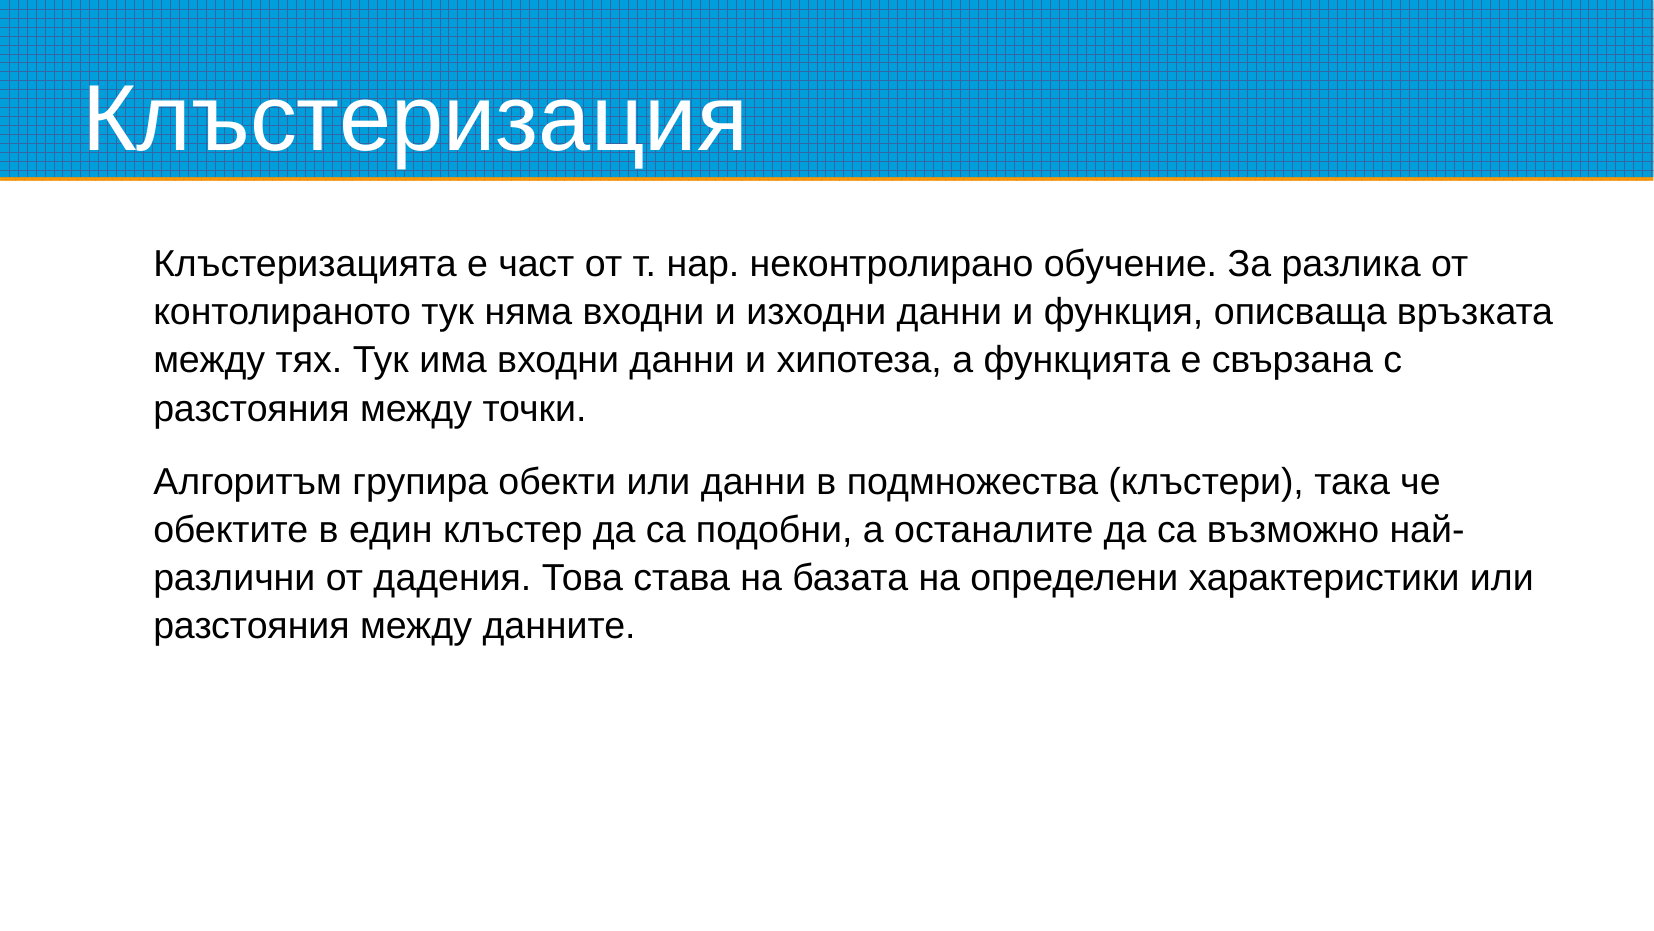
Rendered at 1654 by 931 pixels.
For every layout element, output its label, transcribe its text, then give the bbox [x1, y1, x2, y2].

title Клъстеризация [82, 14, 1571, 171]
list Клъстеризацията е част от т. нар. неконтролирано обучение. За разлика от контолираното тук няма входни и изходни данни и функция, описваща връзката между тях. Тук има входни данни и хипотеза, а функцията е свързана с разстояния между точки. Алгоритъм групира обекти или данни в подмножества (клъстери), така че обектите в един клъстер да са подобни, а останалите да са възможно най-различни от дадения. Това става на базата на определени характеристики или разстояния между данните. [82, 236, 1563, 811]
